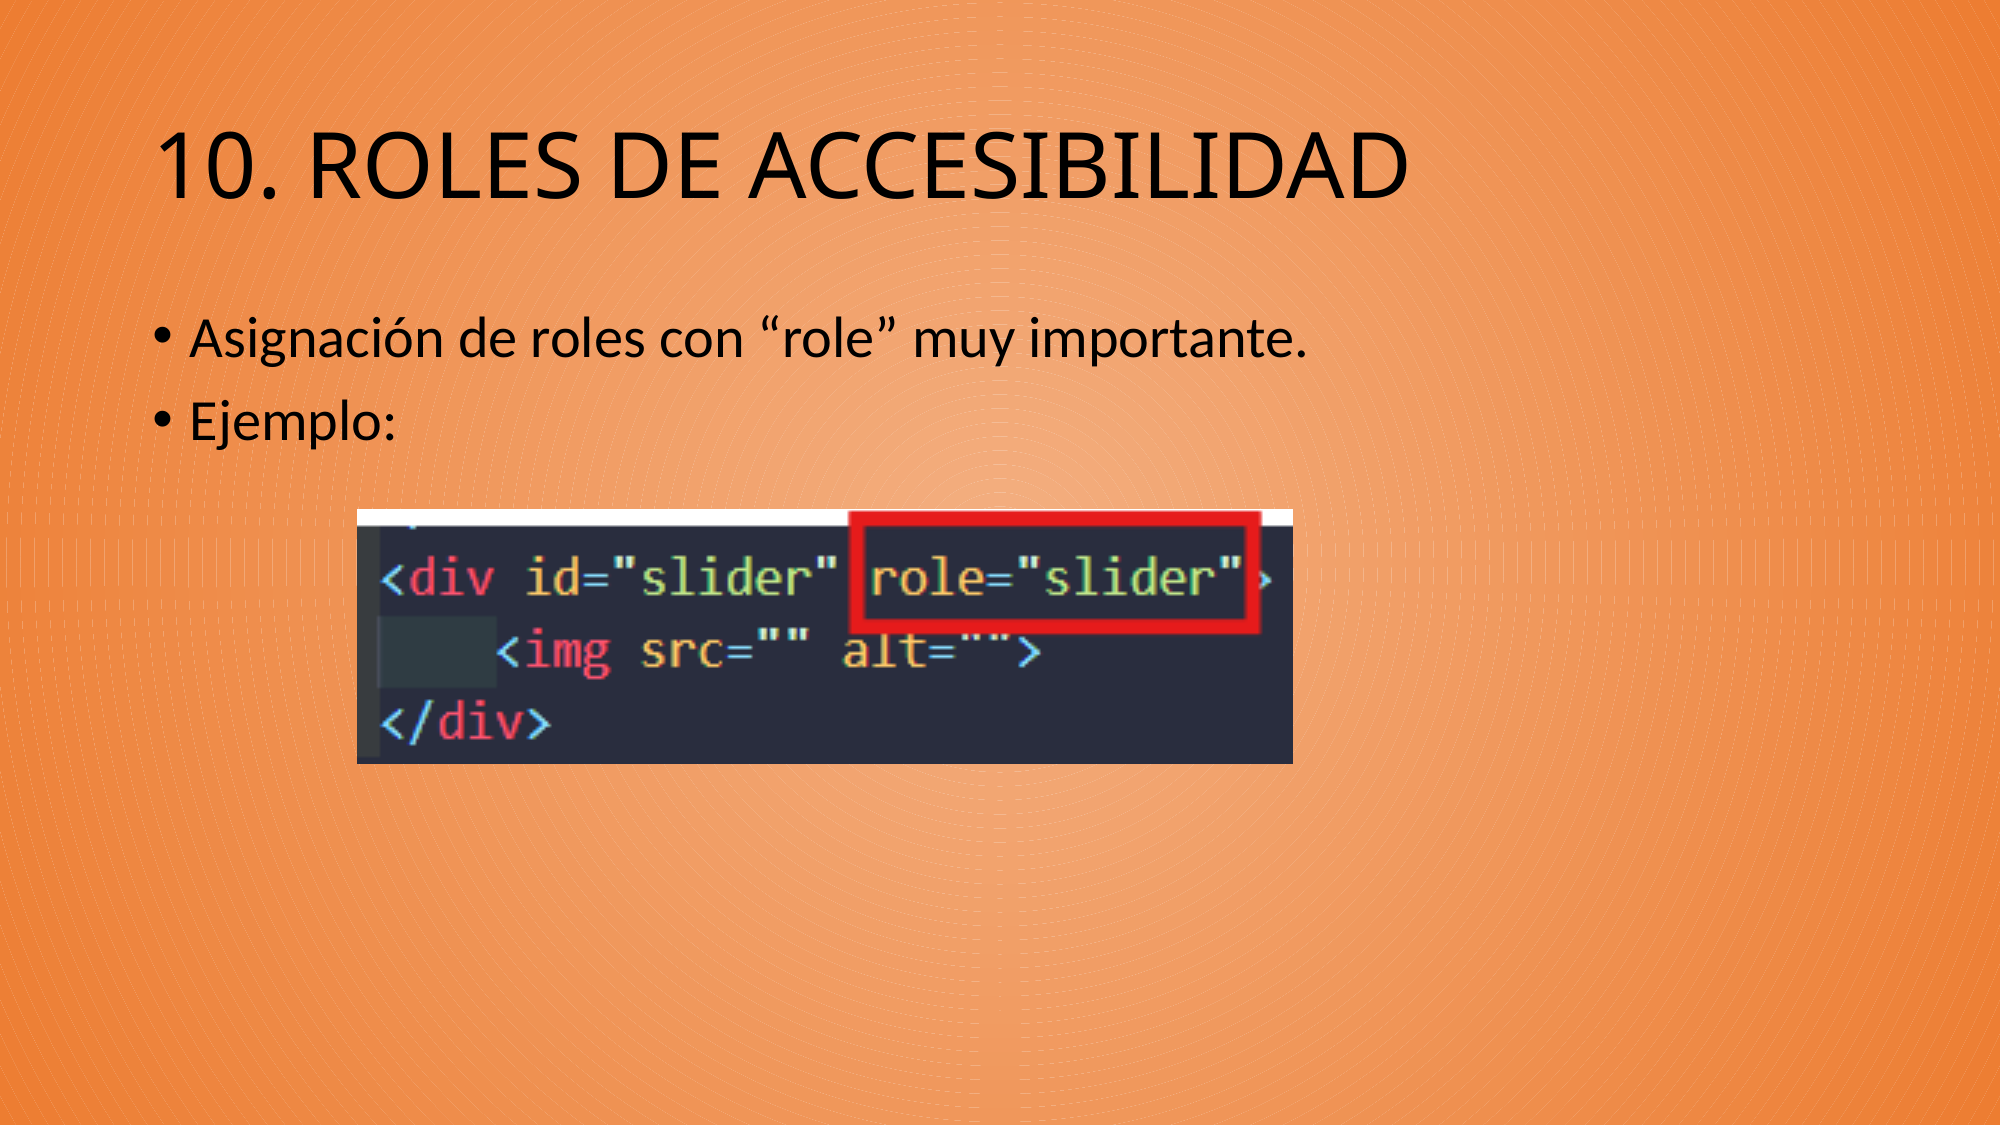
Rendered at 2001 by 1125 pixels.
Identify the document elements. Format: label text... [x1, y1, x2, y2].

list Asignación de roles con “role” muy importante. Ejemplo: [137, 299, 1863, 1014]
title 10. ROLES DE ACCESIBILIDAD [137, 59, 1863, 278]
picture [357, 509, 1293, 764]
